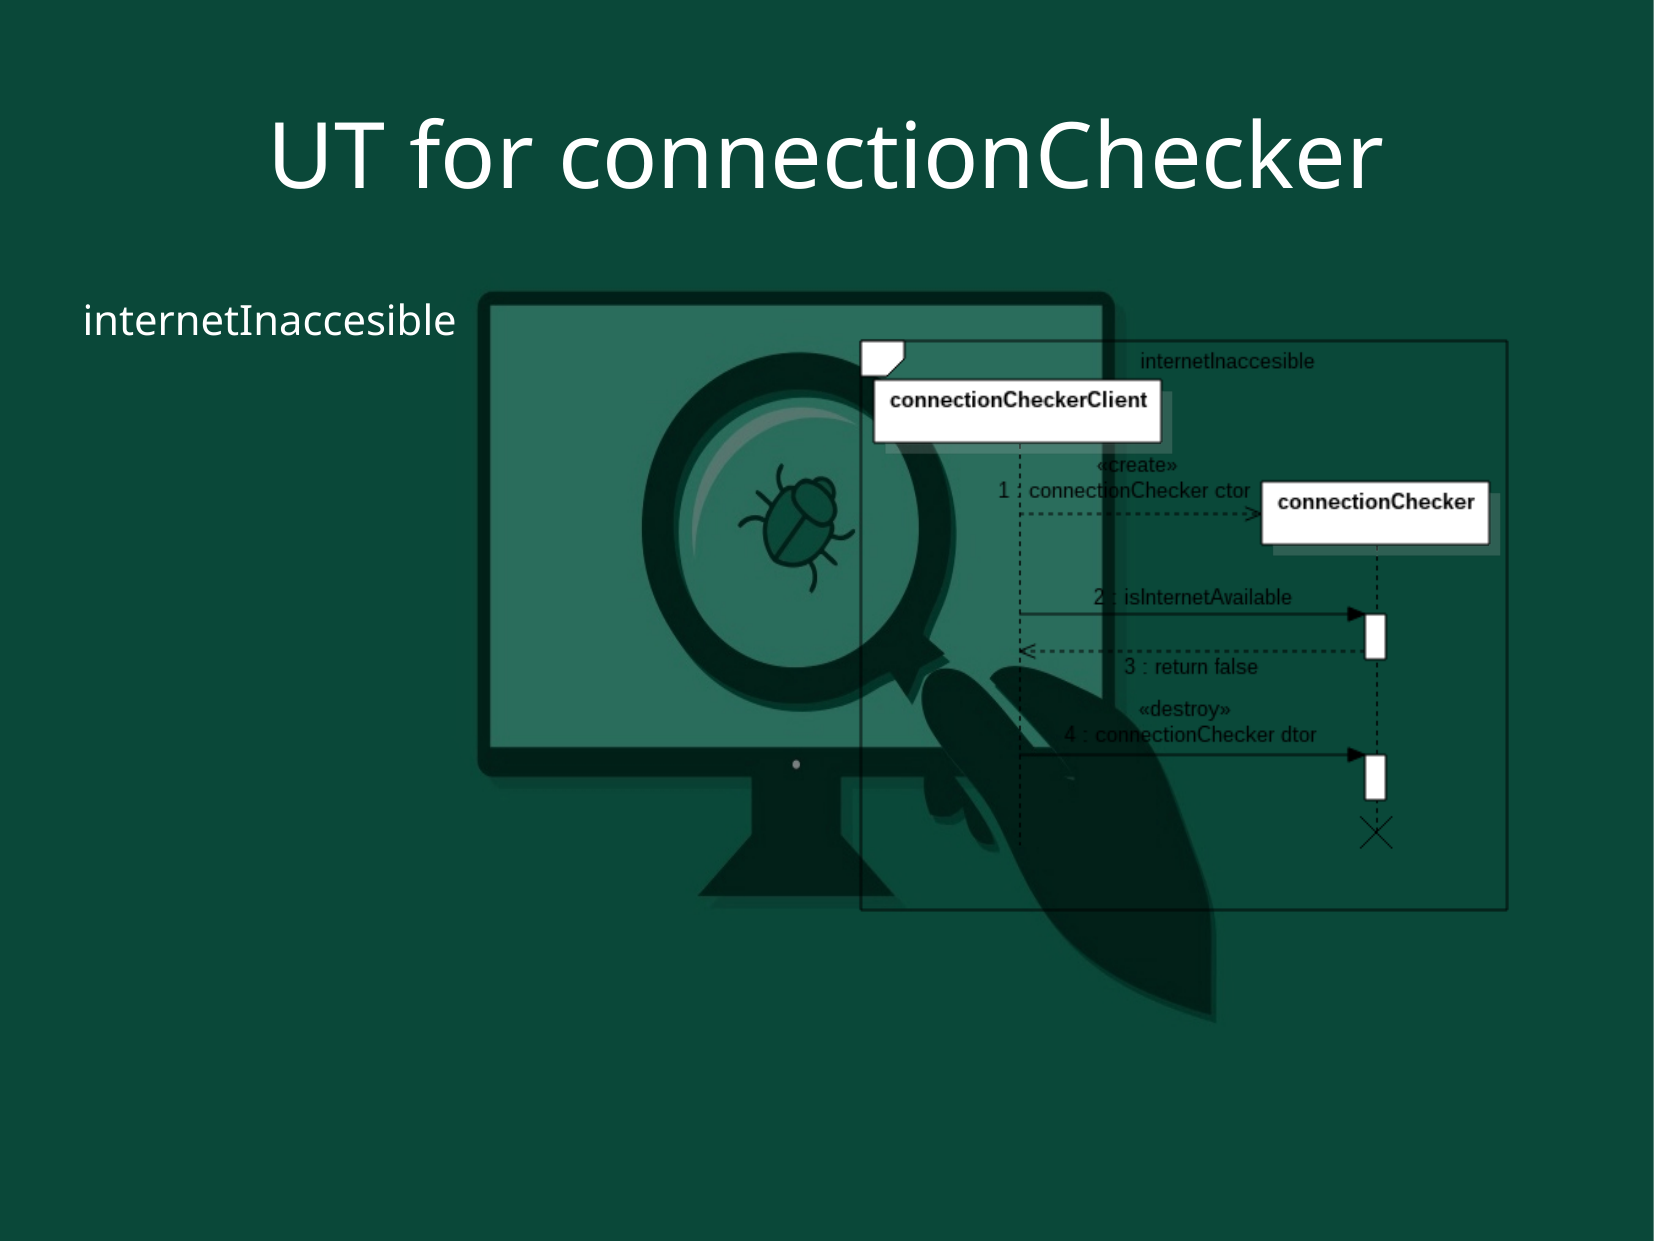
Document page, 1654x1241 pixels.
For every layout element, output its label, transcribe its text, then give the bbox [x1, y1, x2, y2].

picture [0, 0, 1654, 1241]
title UT for connectionChecker [82, 49, 1571, 257]
list internetInaccesible [82, 290, 809, 1010]
